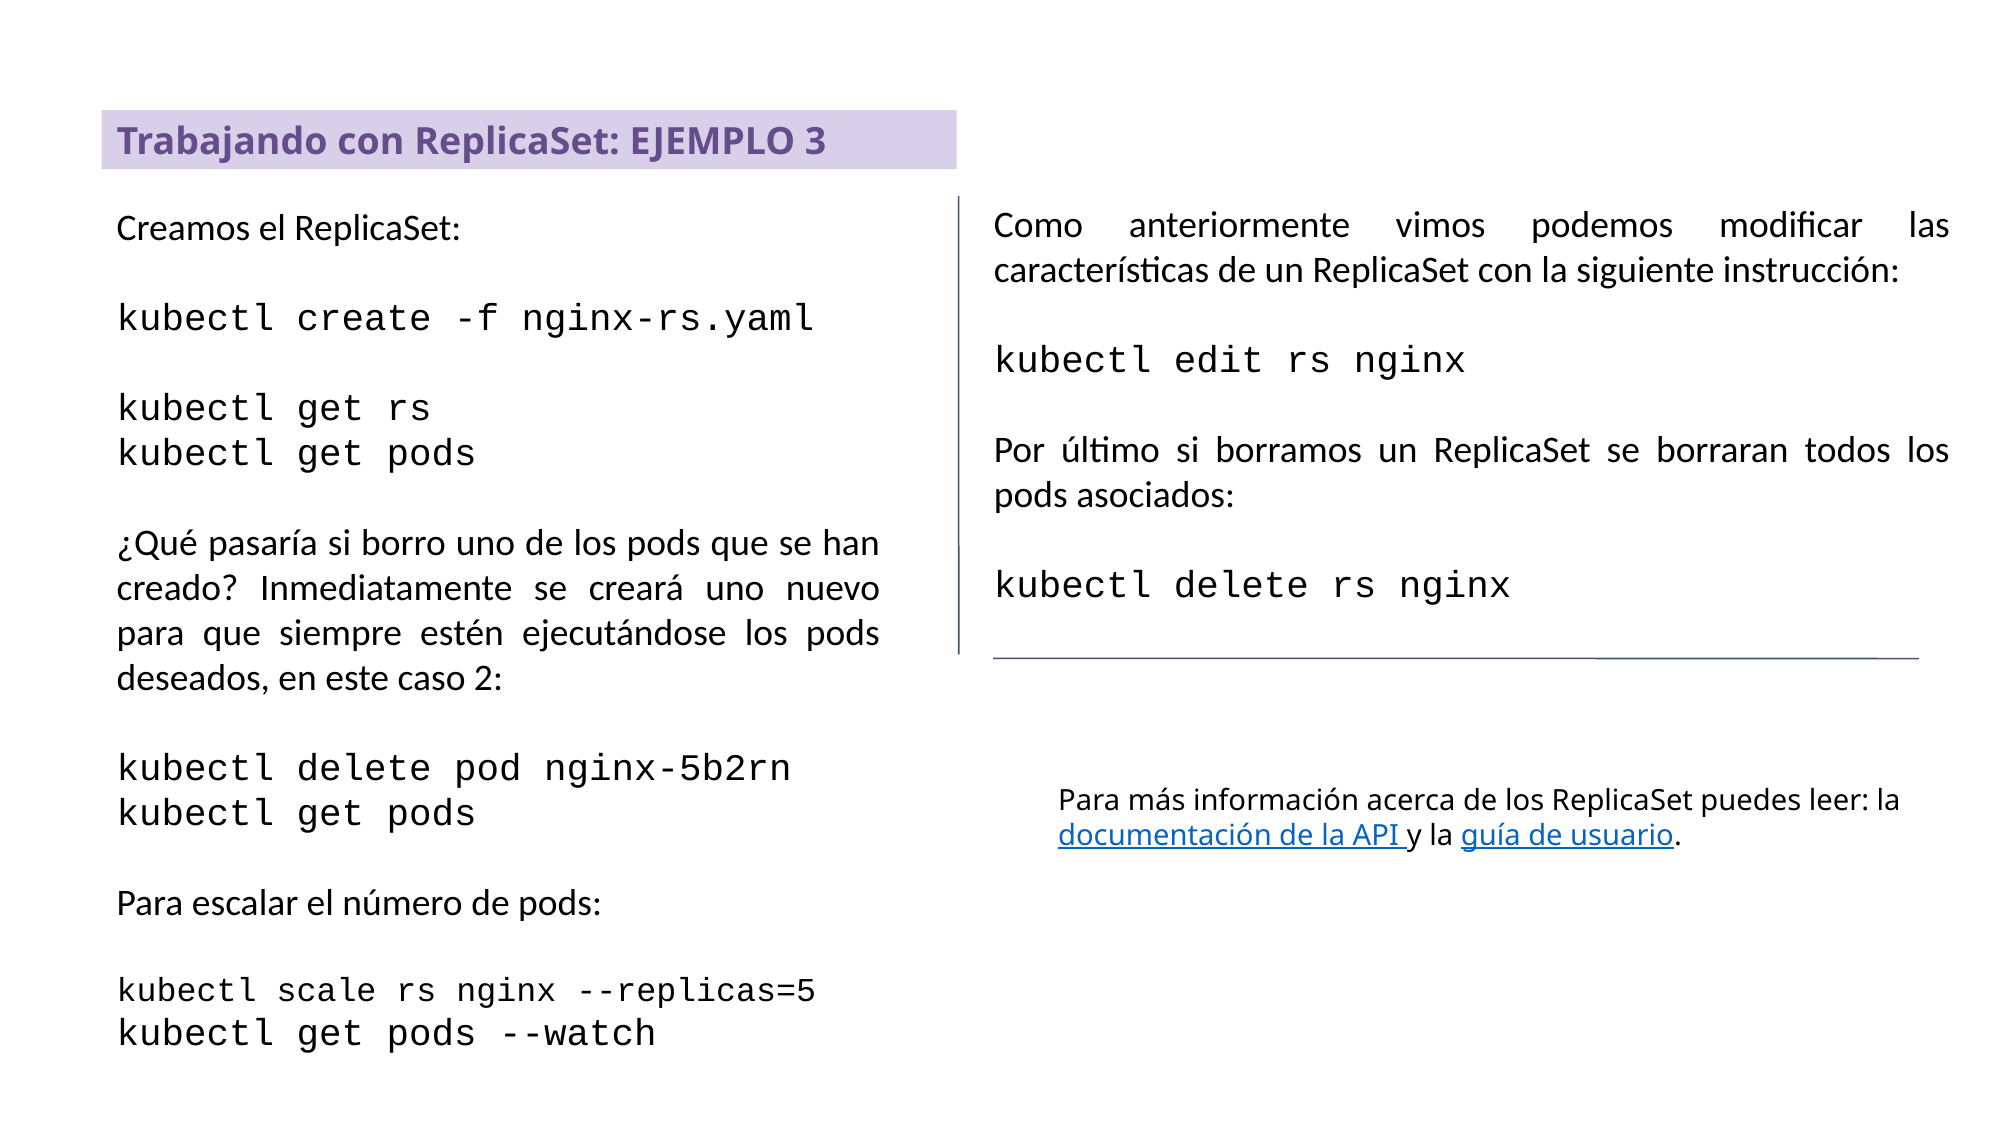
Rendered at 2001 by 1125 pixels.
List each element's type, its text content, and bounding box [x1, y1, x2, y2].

text_box Como anteriormente vimos podemos modificar las características de un ReplicaSet con la siguiente instrucción: kubectl edit rs nginx Por último si borramos un ReplicaSet se borraran todos los pods asociados: kubectl delete rs nginx [979, 185, 1966, 460]
text_box Creamos el ReplicaSet: kubectl create -f nginx-rs.yaml kubectl get rs kubectl get pods ¿Qué pasaría si borro uno de los pods que se han creado? Inmediatamente se creará uno nuevo para que siempre estén ejecutándose los pods deseados, en este caso 2: kubectl delete pod nginx-5b2rn kubectl get pods Para escalar el número de pods: kubectl scale rs nginx --replicas=5 kubectl get pods --watch [101, 195, 896, 901]
text_box Para más información acerca de los ReplicaSet puedes leer: la documentación de la API y la guía de usuario. [1043, 765, 1951, 875]
text_box Trabajando con ReplicaSet: EJEMPLO 3 [101, 110, 957, 170]
